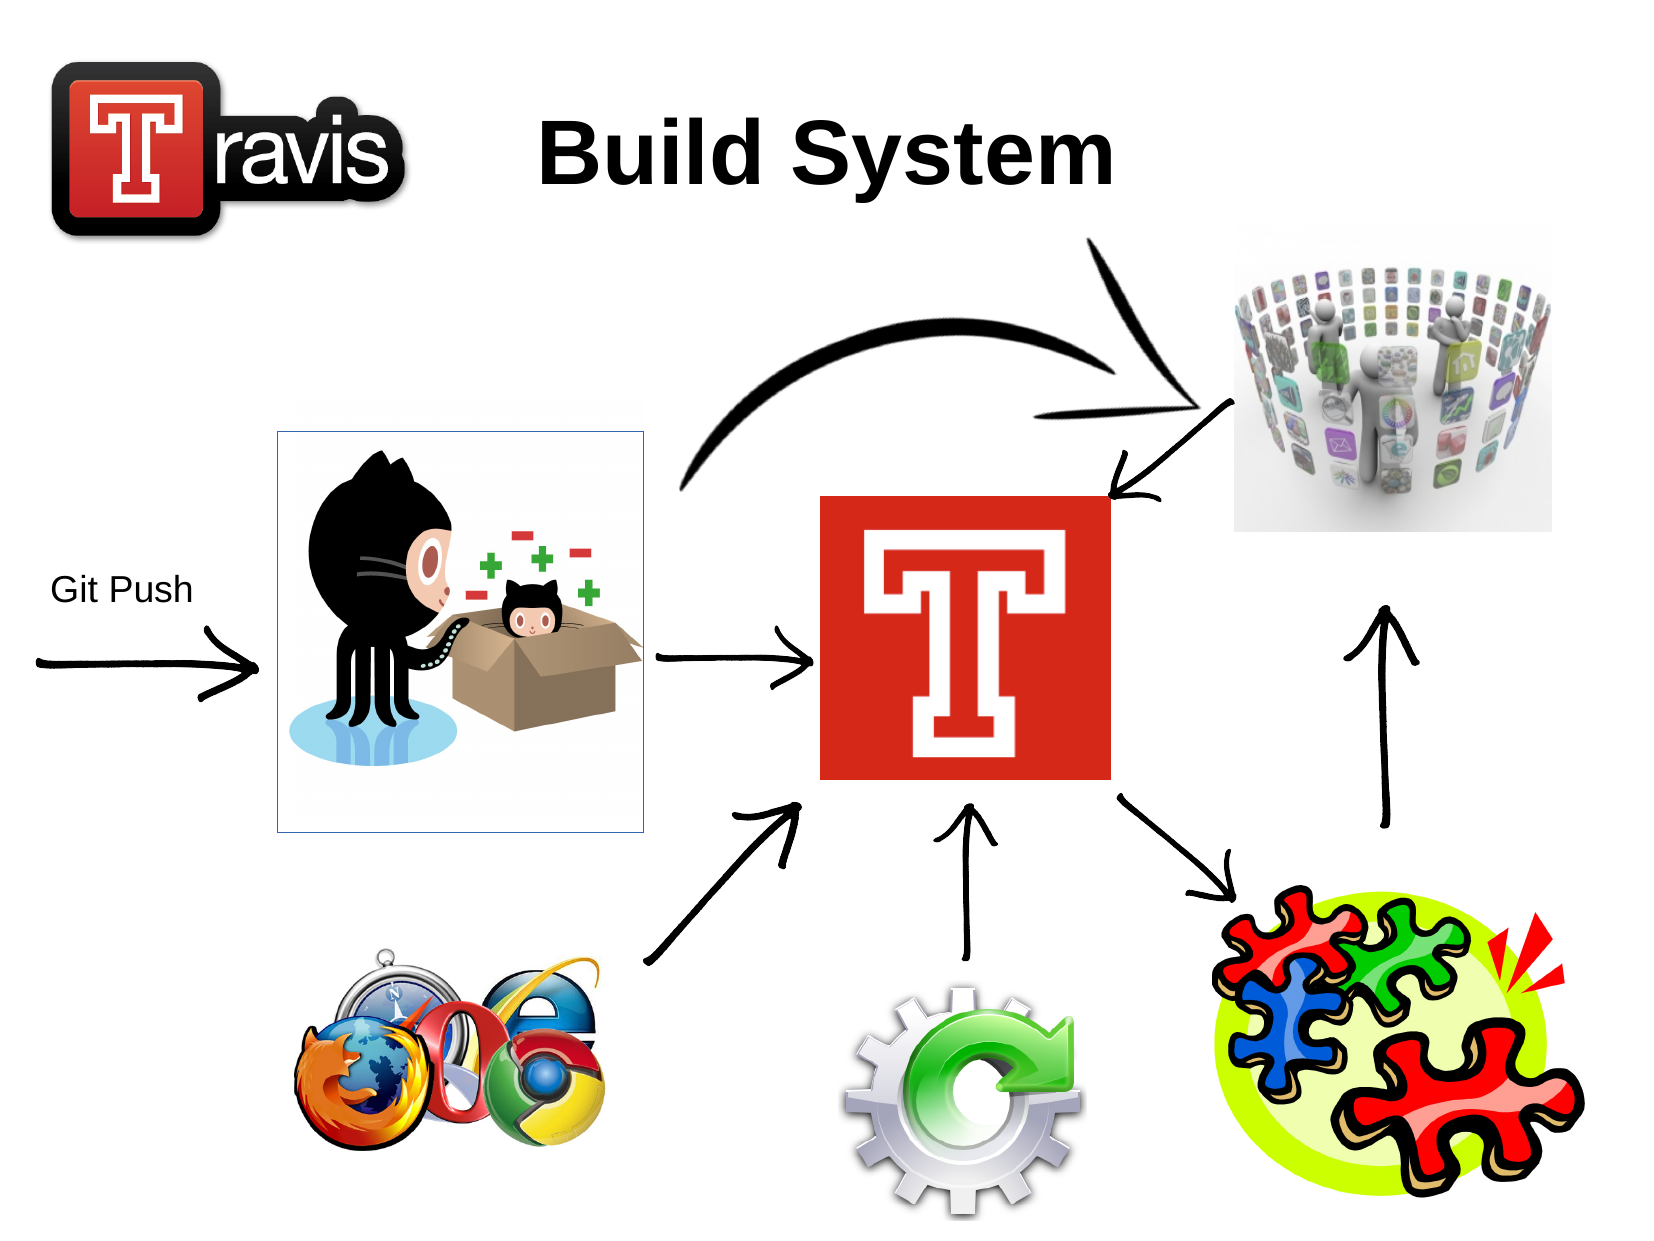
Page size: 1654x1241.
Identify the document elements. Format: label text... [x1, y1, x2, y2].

picture [47, 58, 413, 245]
picture [838, 980, 1087, 1221]
picture [289, 166, 1552, 821]
picture [901, 789, 1030, 974]
picture [283, 735, 864, 1158]
text_box Git Push [35, 561, 213, 588]
picture [1067, 739, 1585, 1199]
picture [1304, 584, 1461, 848]
picture [18, 588, 278, 739]
title Build System [82, 49, 1571, 257]
